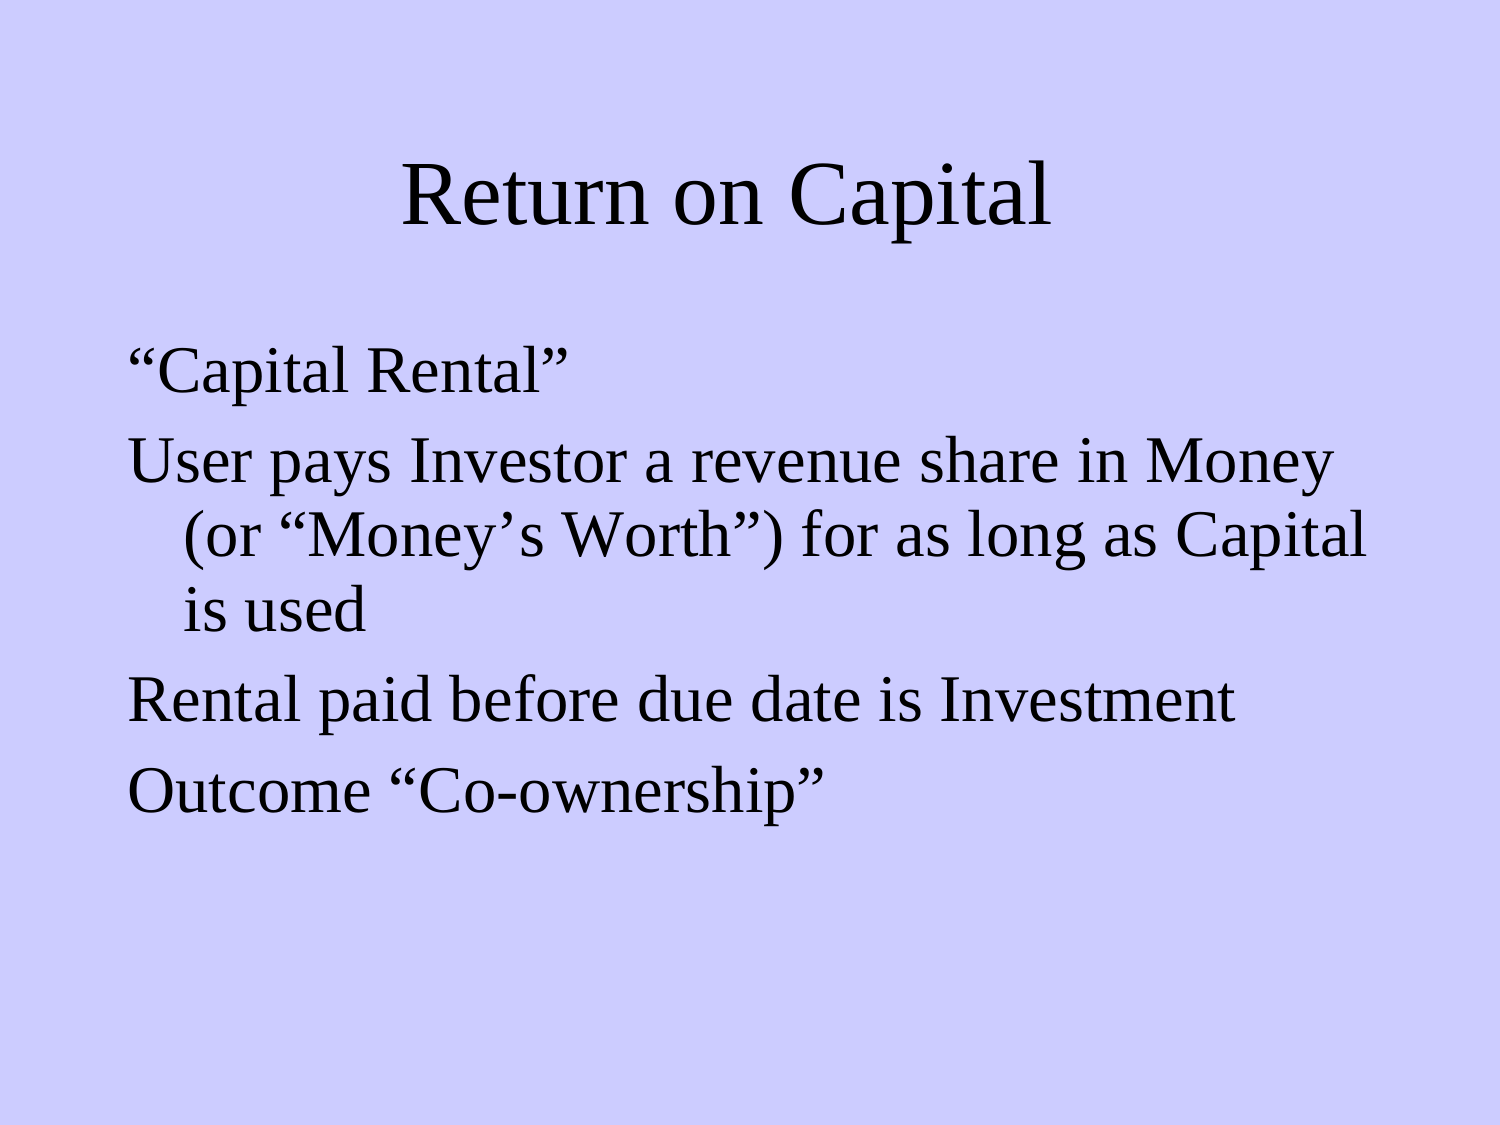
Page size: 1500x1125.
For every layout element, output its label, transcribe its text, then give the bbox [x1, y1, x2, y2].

list “Capital Rental” User pays Investor a revenue share in Money (or “Money’s Worth”) for as long as Capital is used Rental paid before due date is Investment Outcome “Co-ownership” [112, 324, 1388, 1001]
title Return on Capital [112, 99, 1388, 288]
